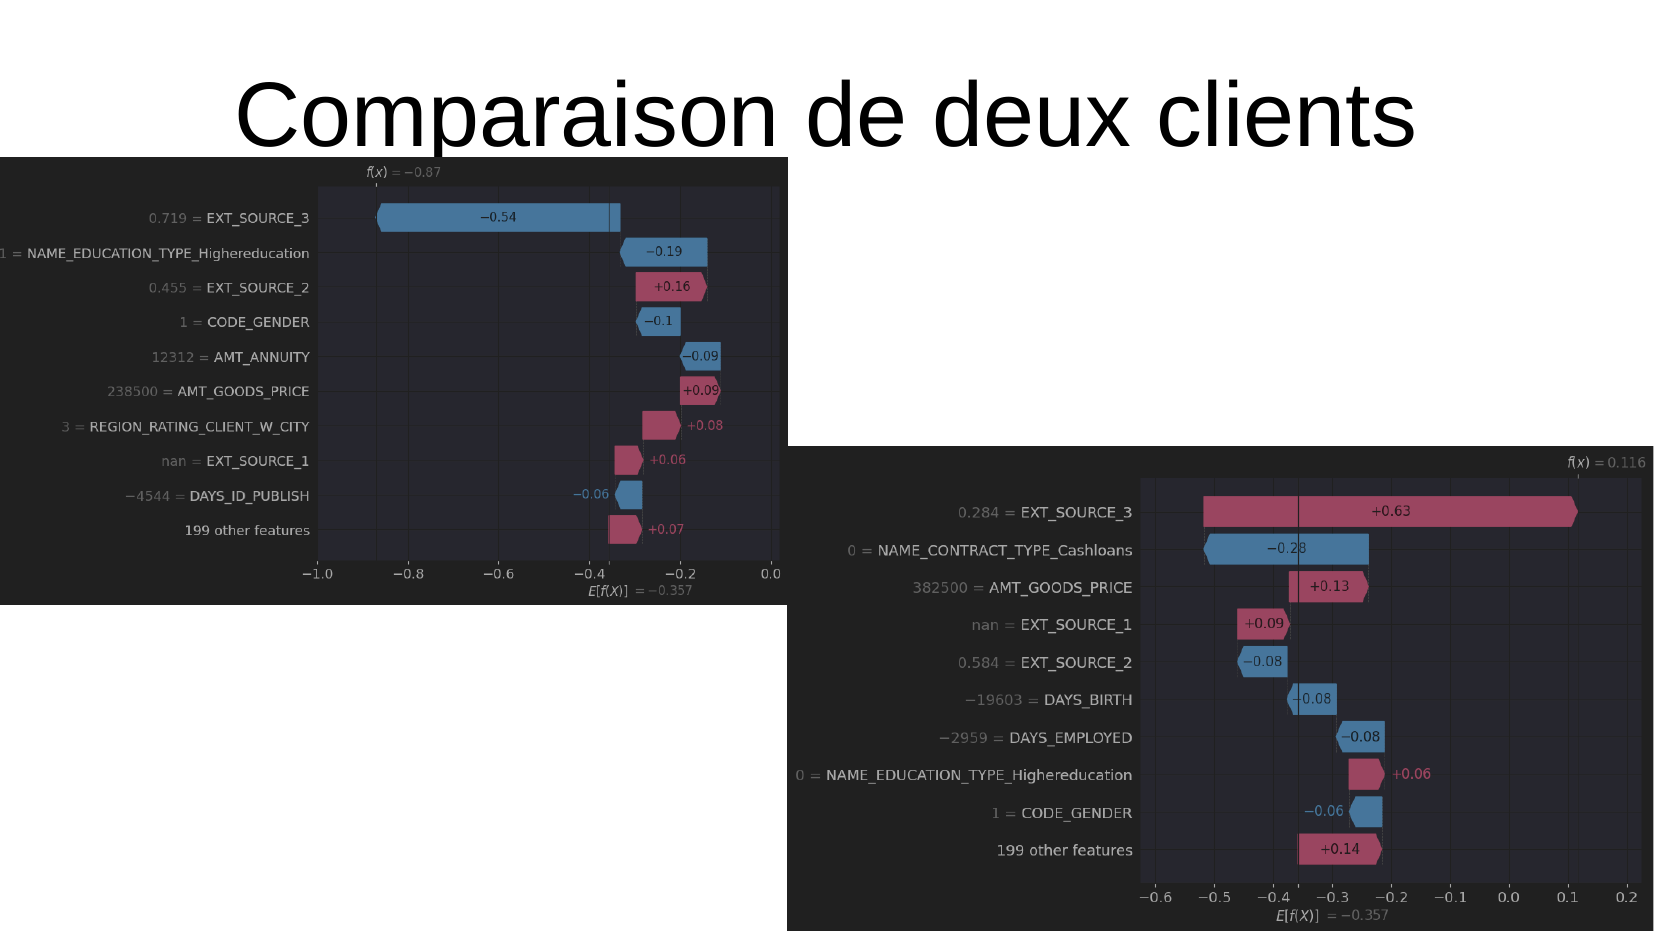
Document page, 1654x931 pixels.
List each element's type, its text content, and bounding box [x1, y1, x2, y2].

picture [0, 157, 1654, 931]
title Comparaison de deux clients [82, 37, 1571, 193]
